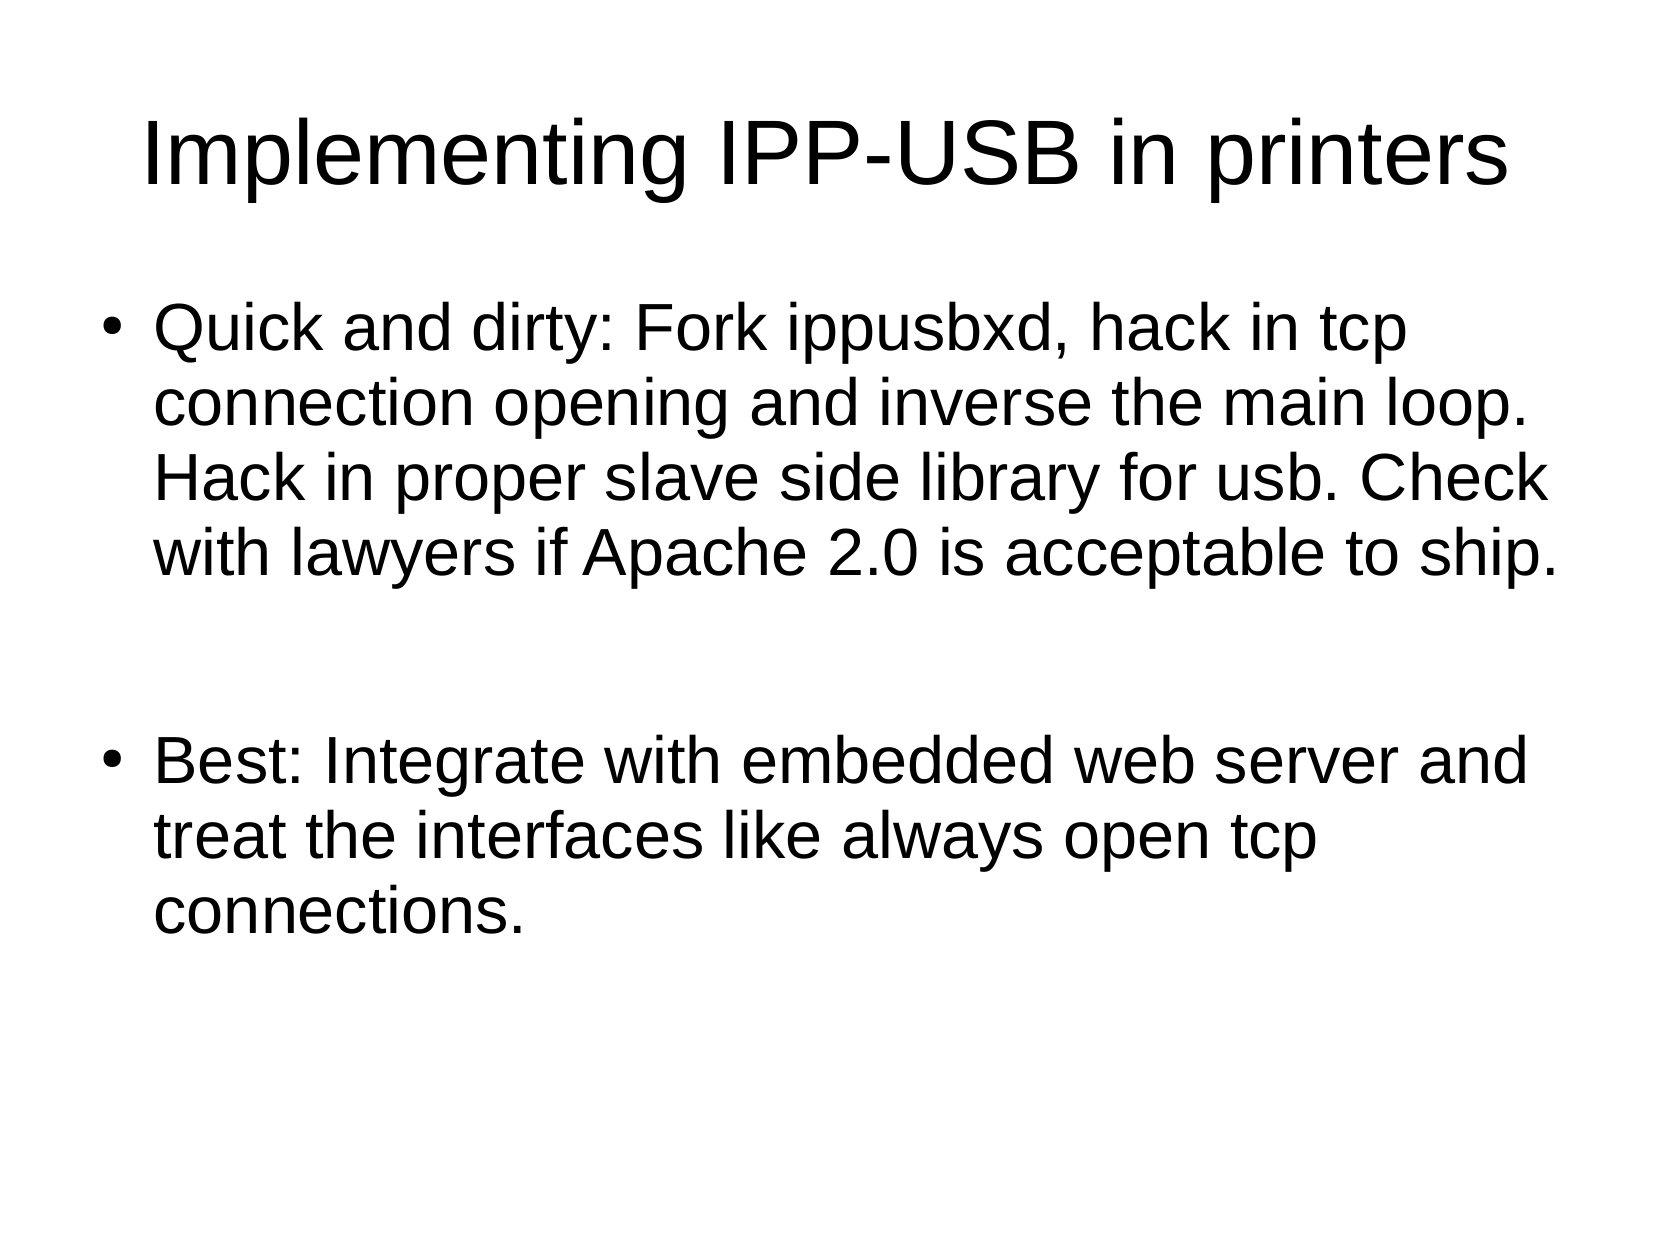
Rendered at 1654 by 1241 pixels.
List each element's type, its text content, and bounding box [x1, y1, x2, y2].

list Quick and dirty: Fork ippusbxd, hack in tcp connection opening and inverse the main loop. Hack in proper slave side library for usb. Check with lawyers if Apache 2.0 is acceptable to ship. Best: Integrate with embedded web server and treat the interfaces like always open tcp connections. [82, 290, 1571, 1010]
title Implementing IPP-USB in printers [82, 49, 1571, 257]
